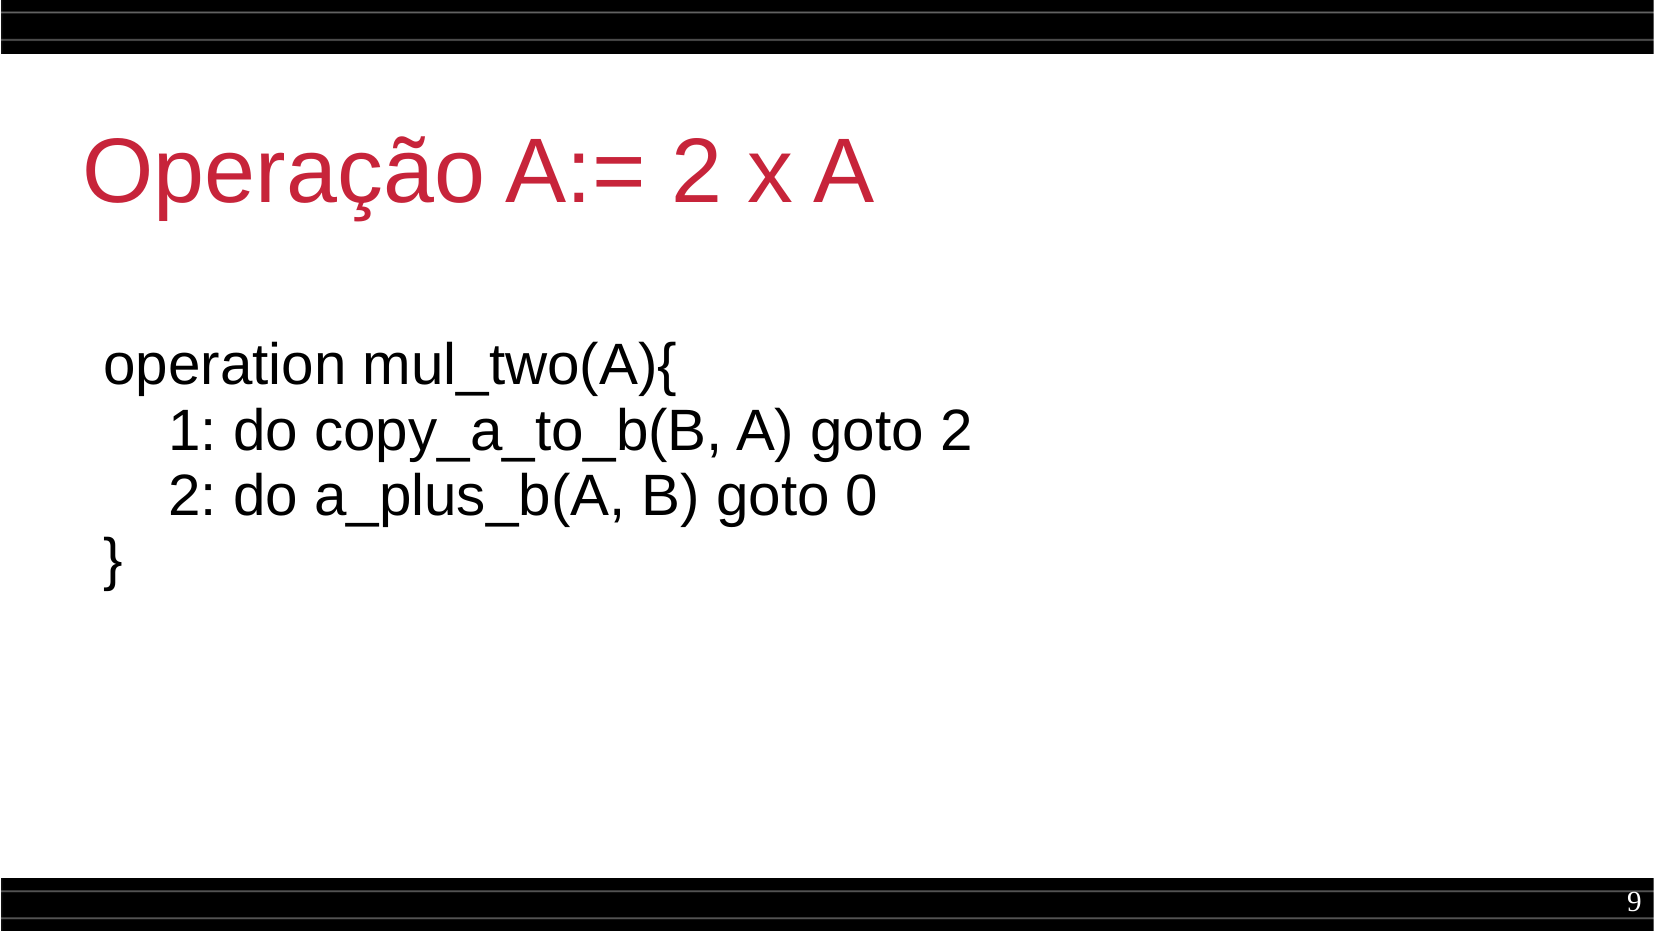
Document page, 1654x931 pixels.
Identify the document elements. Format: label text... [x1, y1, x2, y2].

picture [1, 878, 1654, 931]
title Operação A:= 2 x A [82, 92, 1571, 249]
picture [1, 0, 1654, 54]
text_box operation mul_two(A){ 1: do copy_a_to_b(B, A) goto 2 2: do a_plus_b(A, B) goto 0 } [88, 324, 999, 661]
